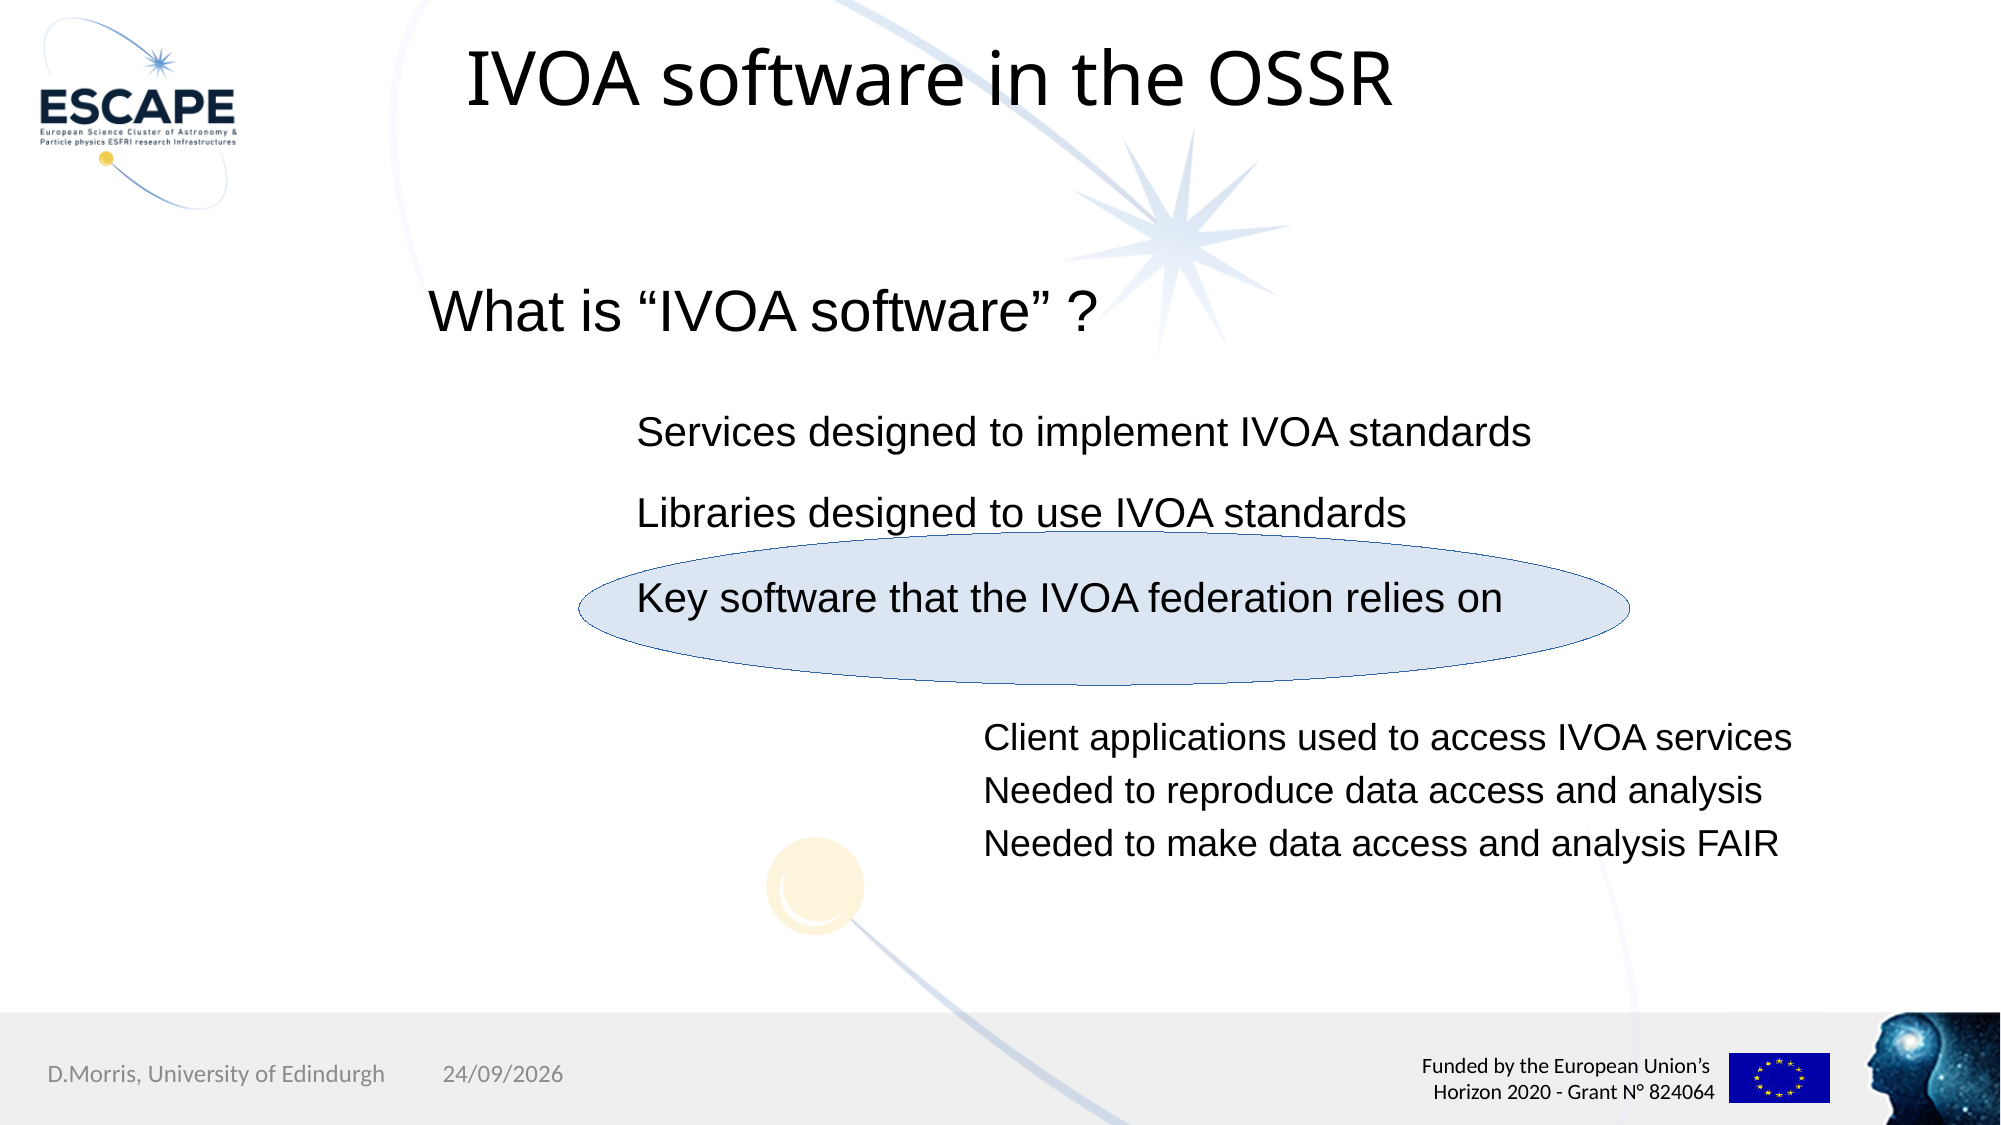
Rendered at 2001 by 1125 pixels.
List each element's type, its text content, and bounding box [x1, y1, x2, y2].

text_box What is “IVOA software” ? [413, 271, 1115, 352]
footer D.Morris, University of Edindurgh [32, 1042, 414, 1103]
text_box Libraries designed to use IVOA standards [621, 482, 1423, 544]
text_box Needed to reproduce data access and analysis [968, 761, 1778, 814]
slide_number 21/05/2021 [427, 1042, 684, 1103]
text_box Client applications used to access IVOA services [968, 708, 1808, 766]
text_box Needed to make data access and analysis FAIR [968, 814, 1795, 872]
text_box [578, 544, 1630, 686]
picture [0, 0, 2001, 1125]
text_box Services designed to implement IVOA standards [621, 401, 1548, 463]
text_box Key software that the IVOA federation relies on [621, 566, 1519, 629]
title IVOA software in the OSSR [450, 11, 1489, 150]
